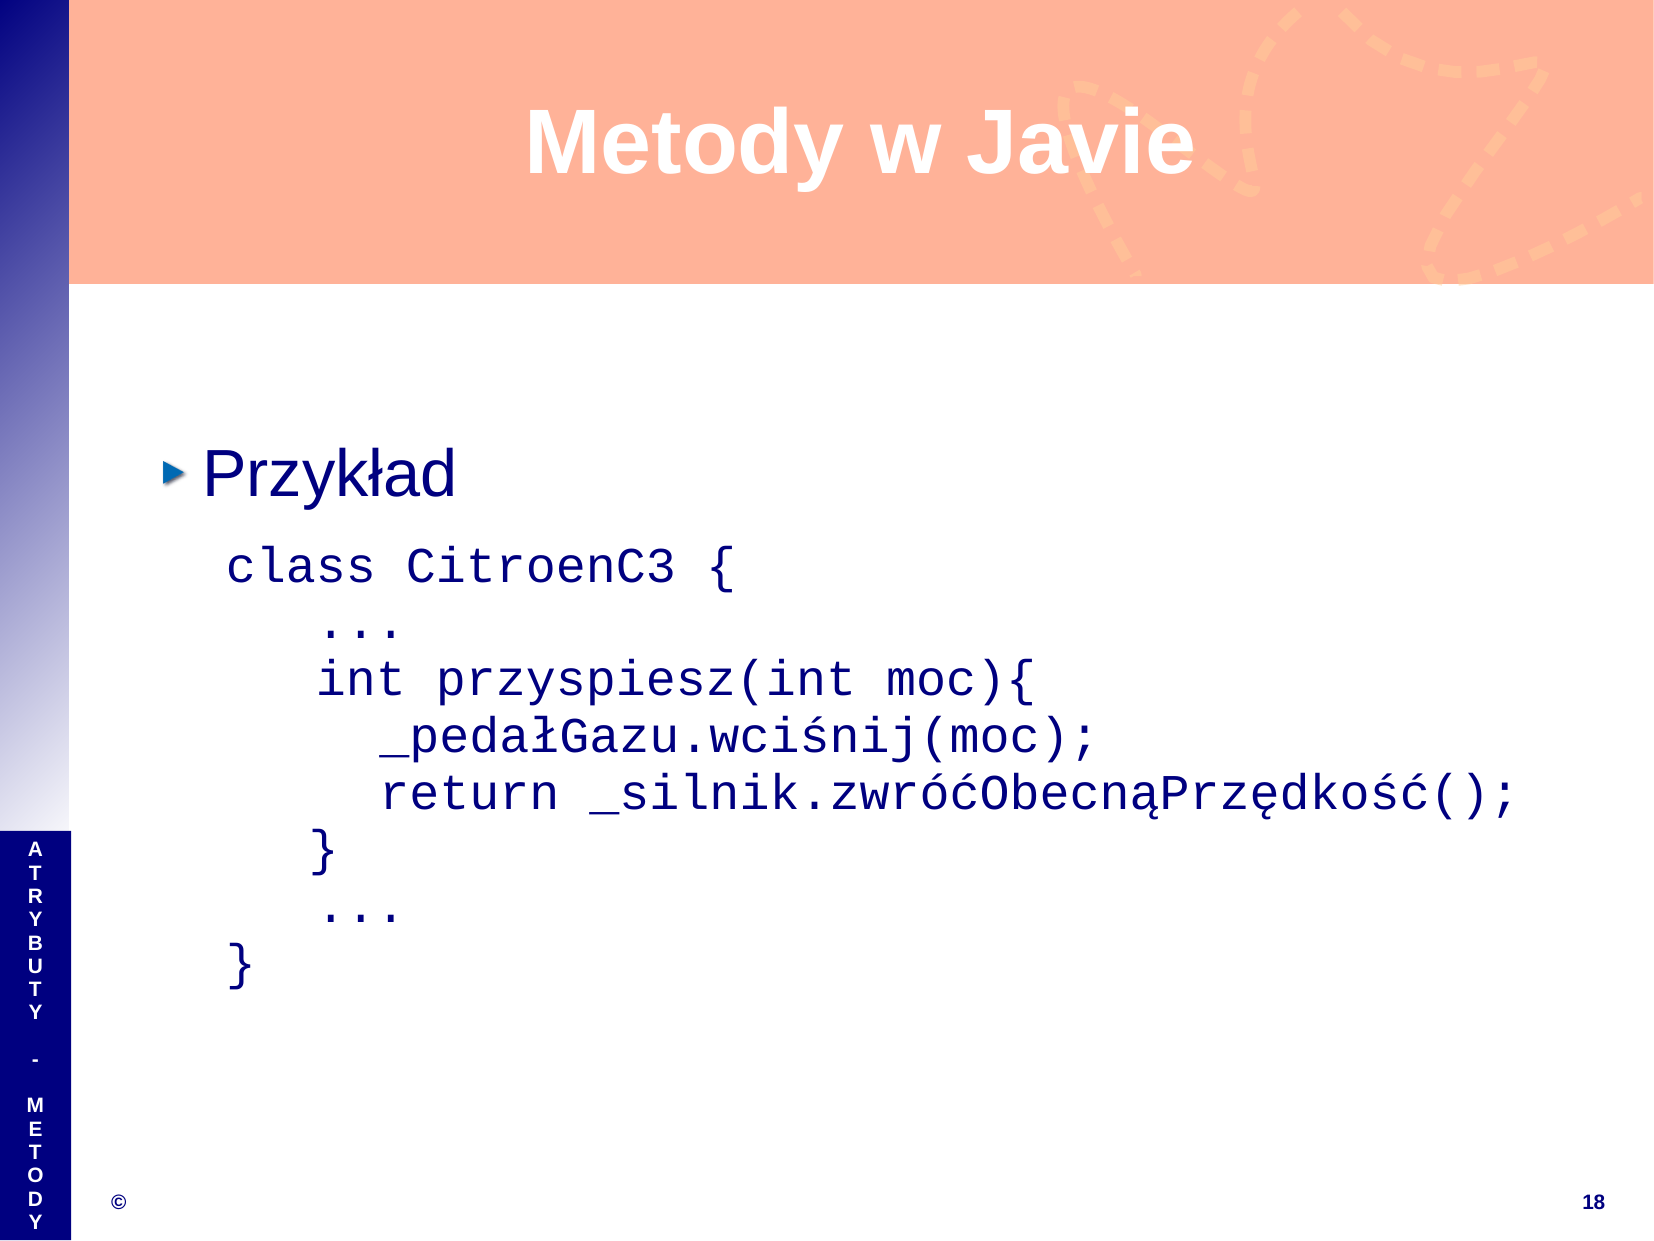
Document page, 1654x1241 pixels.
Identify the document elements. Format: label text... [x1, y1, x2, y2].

text_box A T R Y B U T Y - M E T O D Y [0, 830, 71, 1241]
list Przykład class CitroenC3 { ... int przyspiesz(int moc){ _pedałGazu.wciśnij(moc); return _silnik.zwróćObecnąPrzędkość(); } ... } [131, 436, 1591, 1038]
title Metody w Javie [68, 37, 1654, 246]
